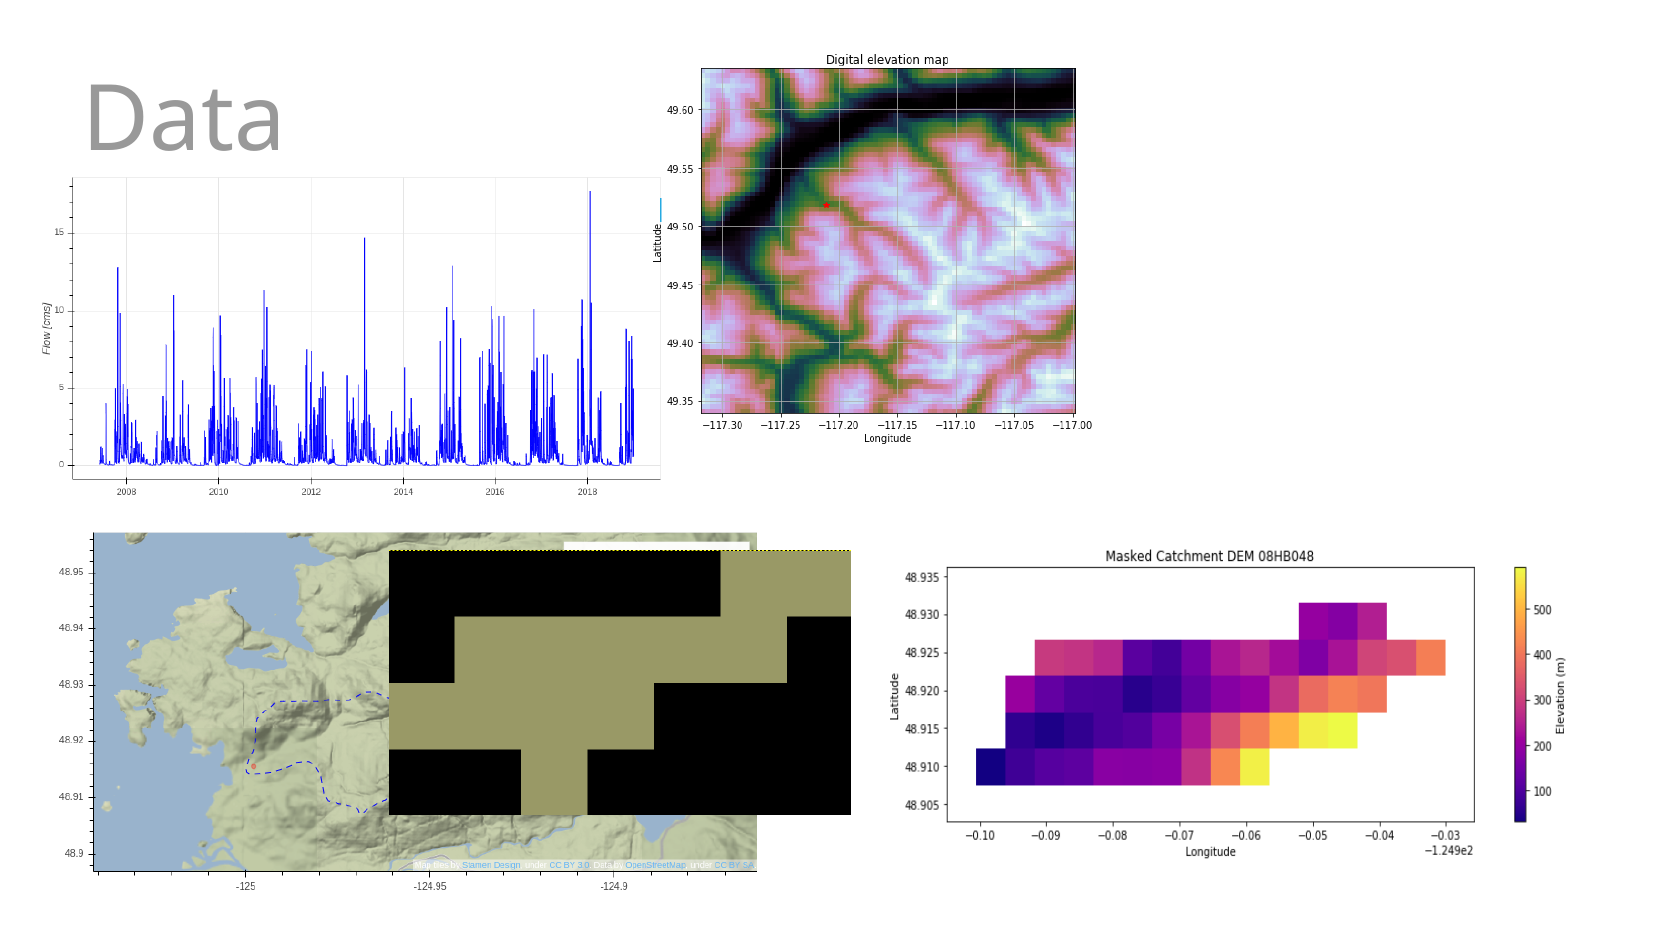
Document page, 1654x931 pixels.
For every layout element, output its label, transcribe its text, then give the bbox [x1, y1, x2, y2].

picture [59, 531, 851, 891]
picture [38, 47, 1099, 497]
title Data [82, 37, 1571, 193]
picture [885, 545, 1571, 863]
